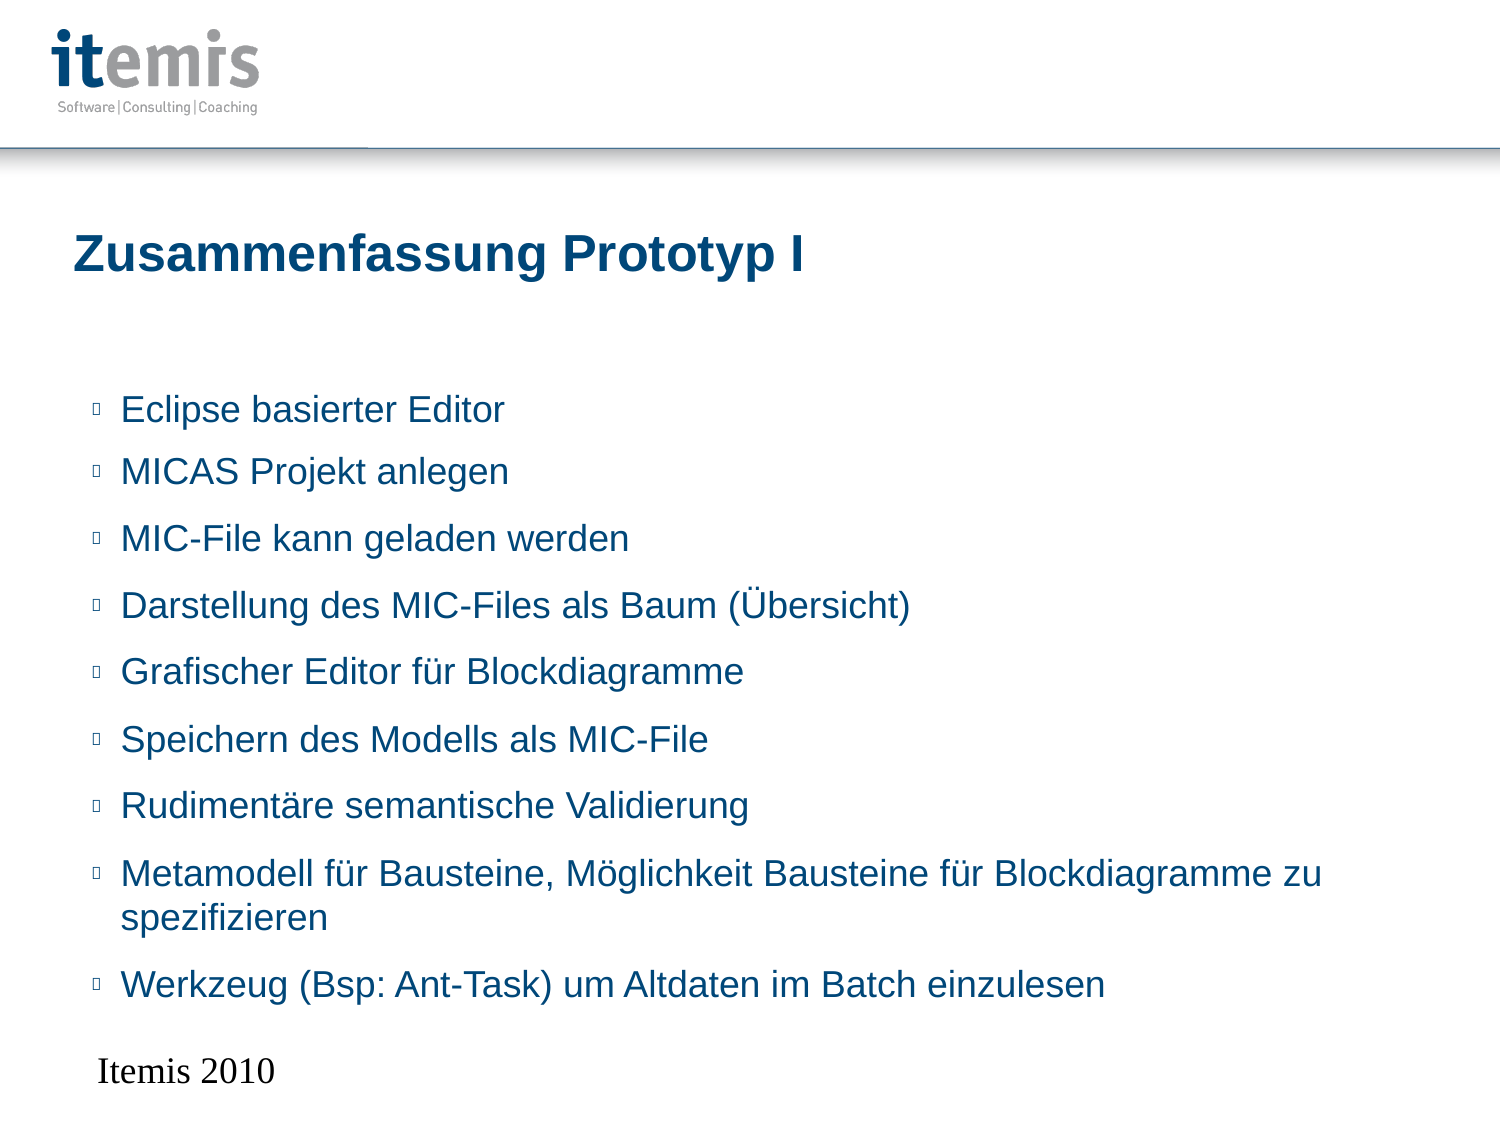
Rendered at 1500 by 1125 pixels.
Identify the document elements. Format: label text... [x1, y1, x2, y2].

text_box Zusammenfassung Prototyp I [59, 221, 1441, 383]
footer Itemis 2010 [58, 1042, 305, 1103]
picture [0, 0, 1500, 177]
text_box Eclipse basierter Editor MICAS Projekt anlegen MIC-File kann geladen werden Darstellung des MIC-Files als Baum (Übersicht) Grafischer Editor für Blockdiagramme Speichern des Modells als MIC-File Rudimentäre semantische Validierung Metamodell für Bausteine, Möglichkeit Bausteine für Blockdiagramme zu spezifizieren Werkzeug (Bsp: Ant-Task) um Altdaten im Batch einzulesen [59, 383, 1441, 1125]
